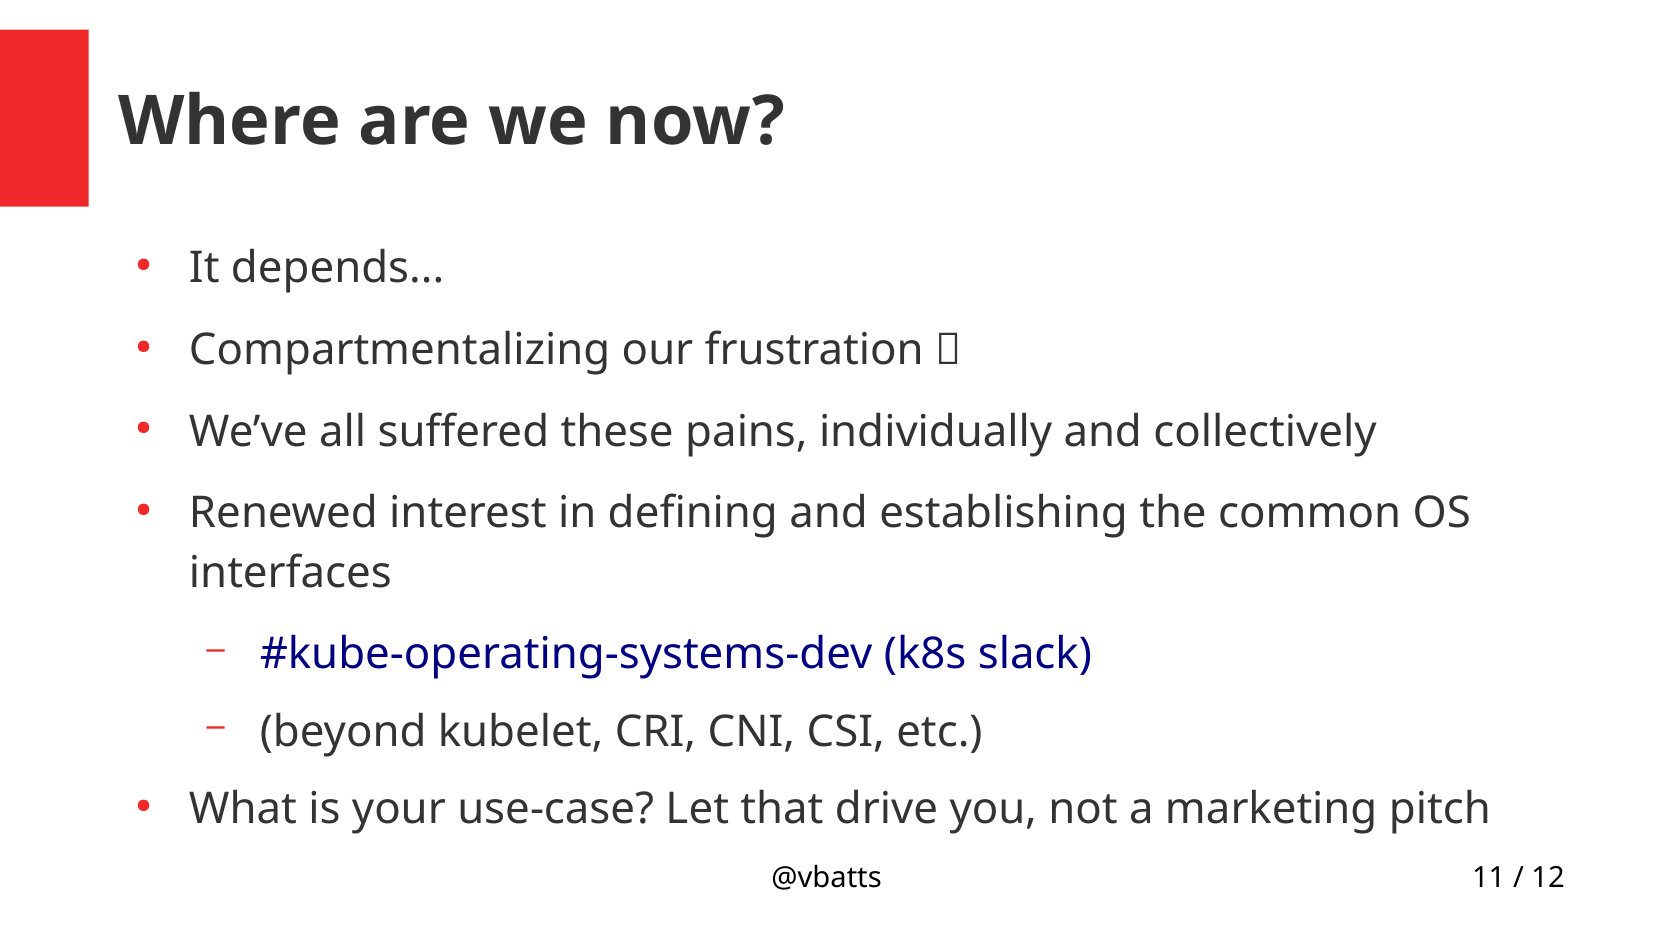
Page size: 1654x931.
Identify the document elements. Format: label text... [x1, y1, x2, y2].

title Where are we now? [118, 29, 1595, 207]
list It depends... Compartmentalizing our frustration 🥺 We’ve all suffered these pains, individually and collectively Renewed interest in defining and establishing the common OS interfaces #kube-operating-systems-dev (k8s slack) (beyond kubelet, CRI, CNI, CSI, etc.) What is your use-case? Let that drive you, not a marketing pitch [118, 236, 1595, 798]
